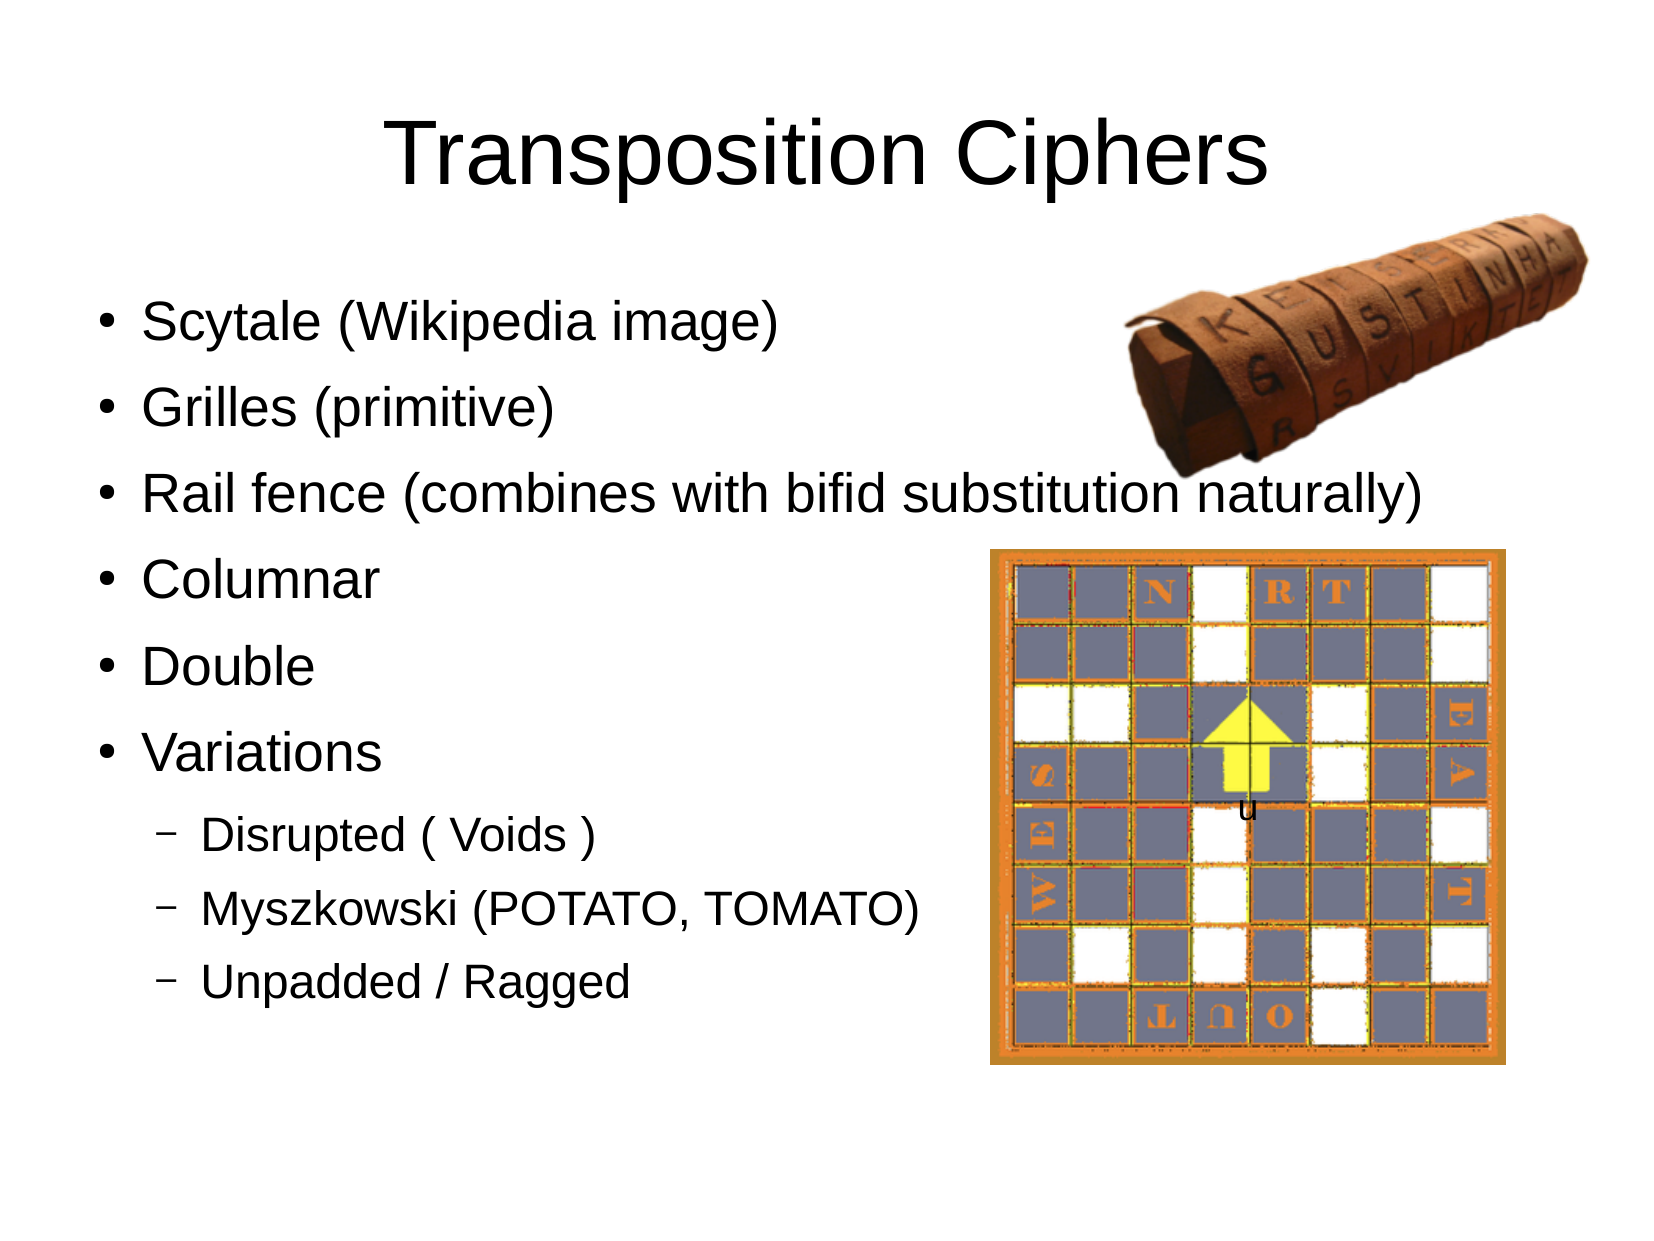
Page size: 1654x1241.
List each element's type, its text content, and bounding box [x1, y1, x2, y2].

picture [990, 549, 1506, 1066]
list Scytale (Wikipedia image) Grilles (primitive) Rail fence (combines with bifid substitution naturally) Columnar Double Variations Disrupted ( Voids ) Myszkowski (POTATO, TOMATO) Unpadded / Ragged [82, 290, 1571, 1010]
title Transposition Ciphers [82, 49, 1571, 257]
picture [1122, 212, 1591, 481]
